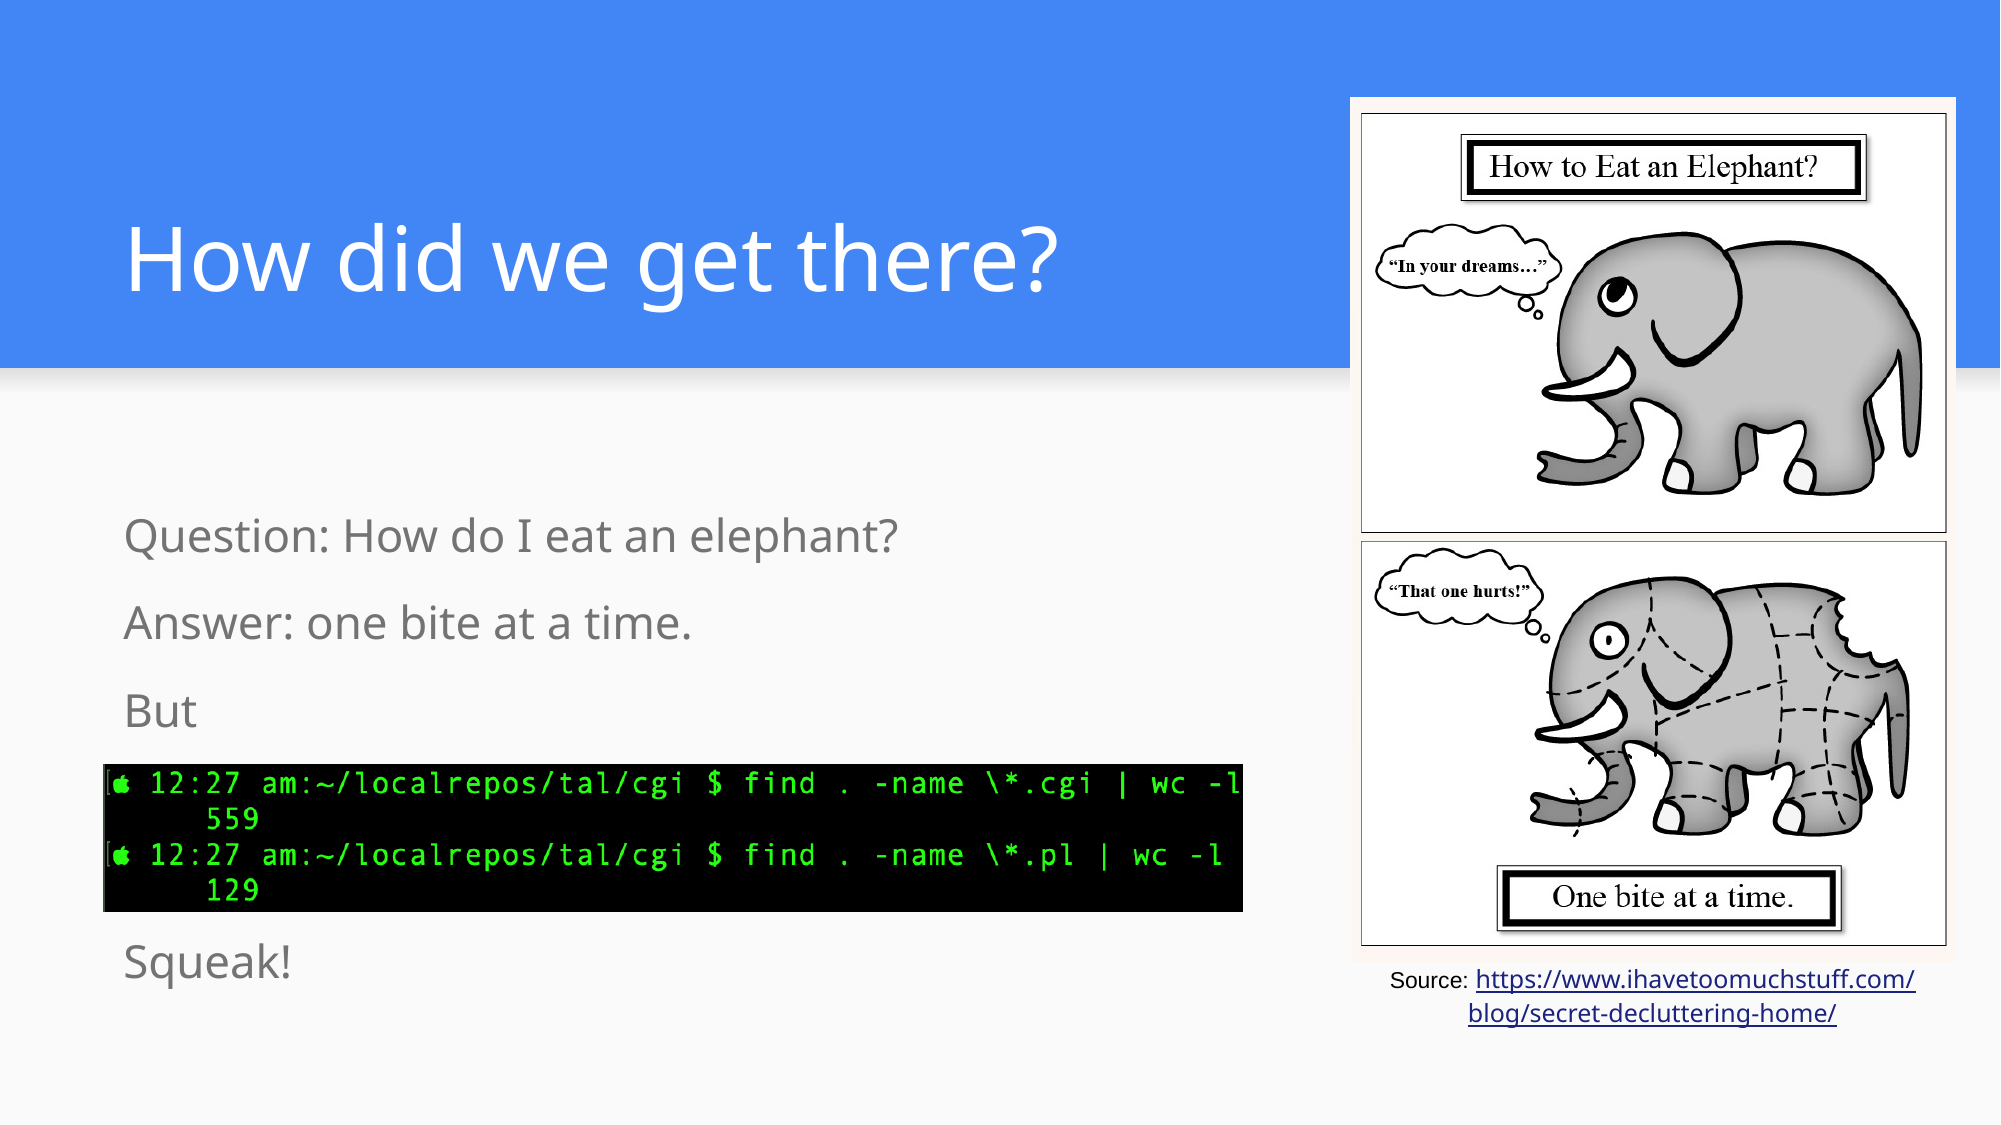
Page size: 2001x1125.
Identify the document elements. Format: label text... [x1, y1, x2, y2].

text_box Source: https://www.ihavetoomuchstuff.com/blog/secret-decluttering-home/ [1361, 949, 1945, 997]
picture [1350, 97, 1956, 963]
picture [103, 764, 1243, 912]
list Question: How do I eat an elephant? Answer: one bite at a time. But Squeak! [103, 479, 1433, 1013]
title How did we get there? [103, 161, 1350, 330]
